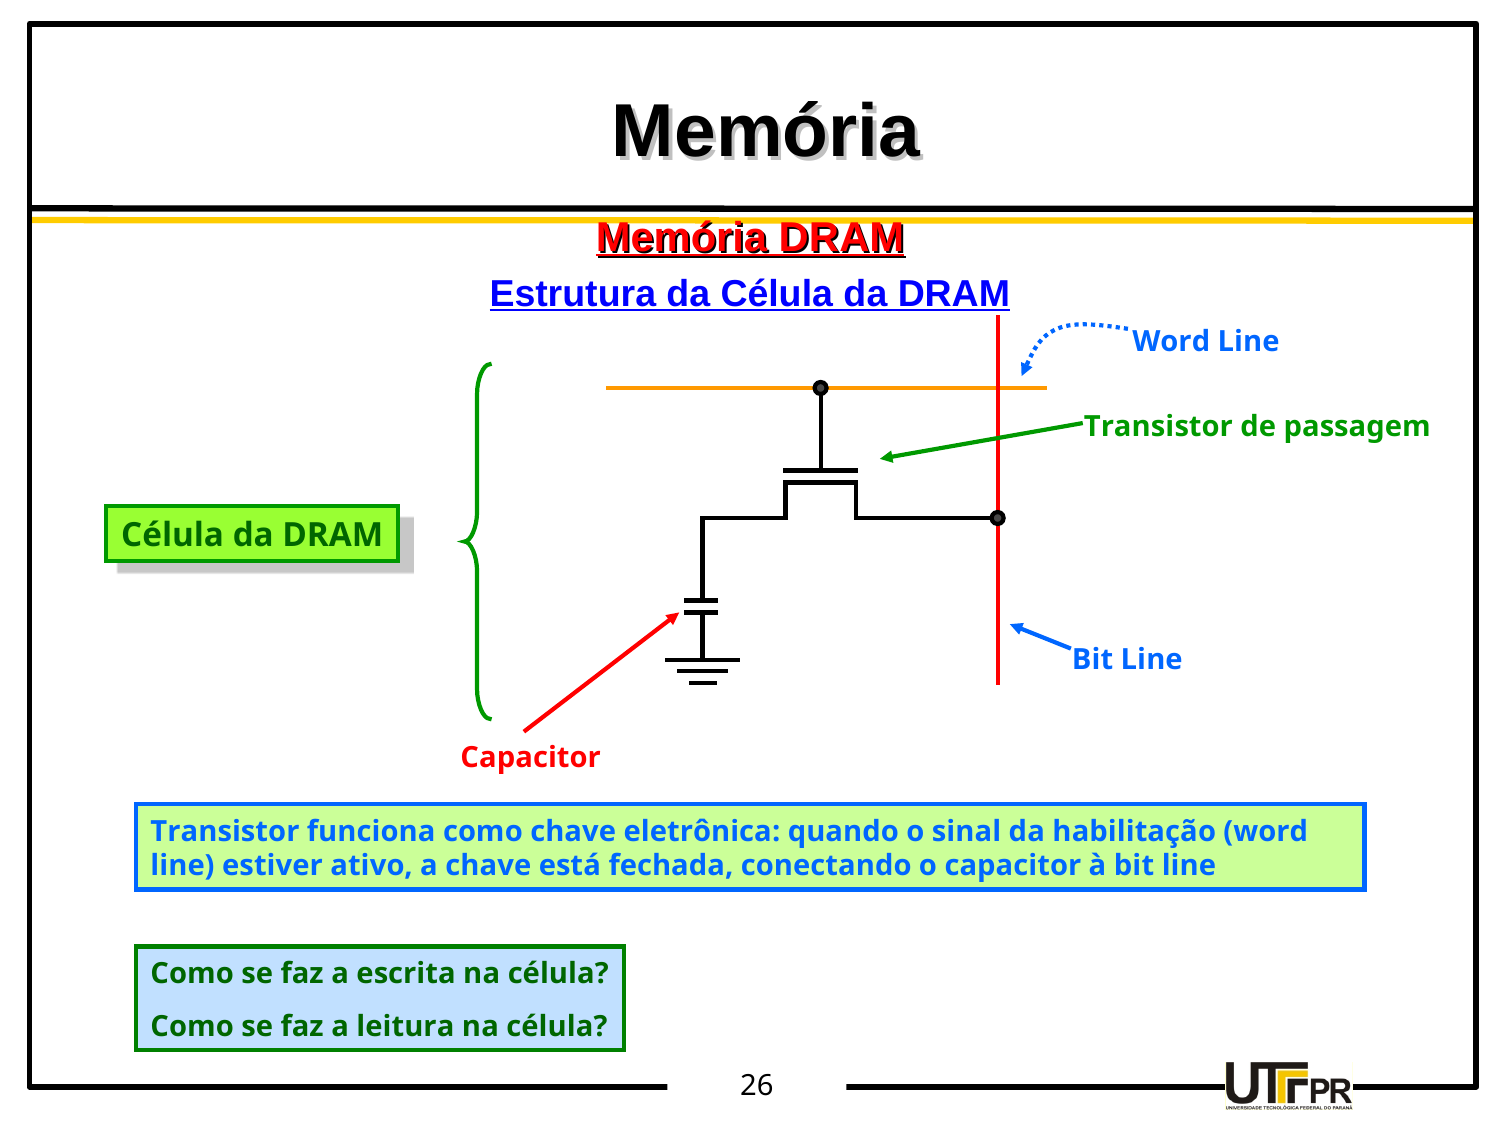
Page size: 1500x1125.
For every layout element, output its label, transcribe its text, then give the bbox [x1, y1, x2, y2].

text_box [991, 512, 1004, 524]
text_box [814, 381, 827, 395]
text_box Como se faz a escrita na célula? Como se faz a leitura na célula? [135, 946, 625, 1051]
text_box Memória [29, 29, 1477, 207]
list Memória DRAM Estrutura da Célula da DRAM [72, 208, 1428, 978]
text_box Transistor funciona como chave eletrônica: quando o sinal da habilitação (word line) estiver ativo, a chave está fechada, conectando o capacitor à bit line [135, 804, 1365, 890]
picture [1225, 1062, 1353, 1110]
text_box Word Line [1117, 314, 1295, 365]
text_box Célula da DRAM [106, 505, 399, 562]
text_box Bit Line [1057, 633, 1198, 684]
text_box Transistor de passagem [1069, 399, 1447, 451]
text_box Capacitor [445, 730, 617, 781]
